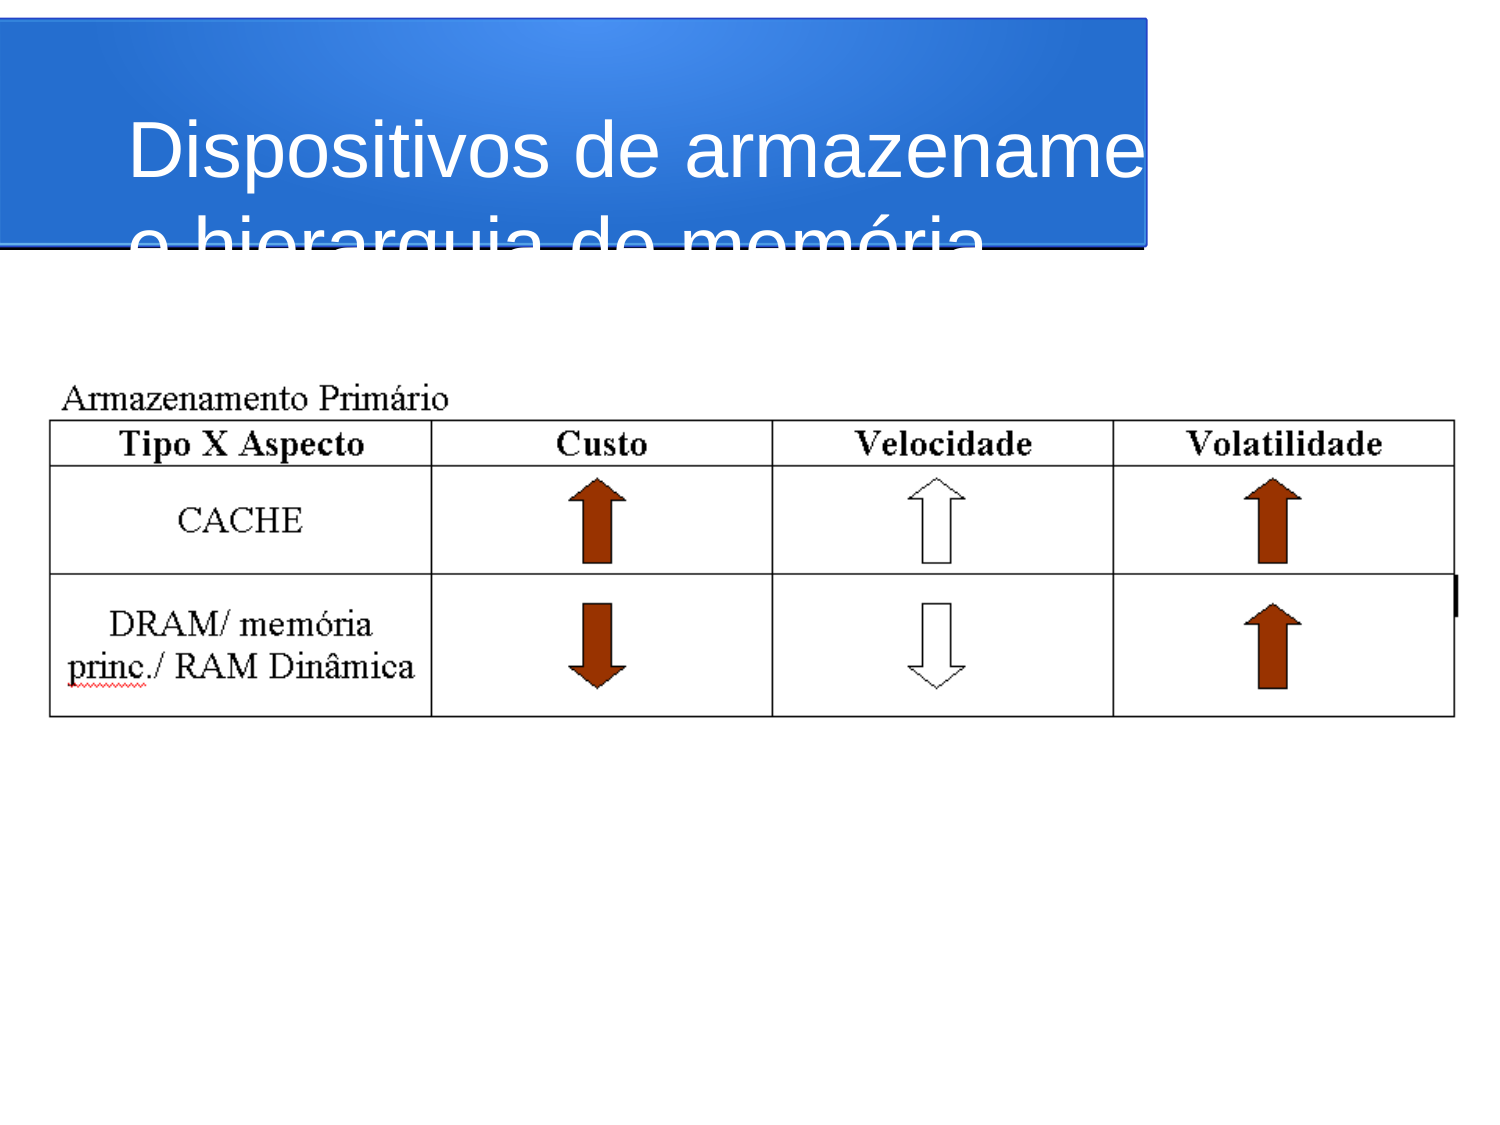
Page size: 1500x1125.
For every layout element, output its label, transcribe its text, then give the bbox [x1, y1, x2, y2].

picture [40, 376, 1460, 749]
title Dispositivos de armazenamento e hierarquia de memória [112, 99, 1388, 288]
